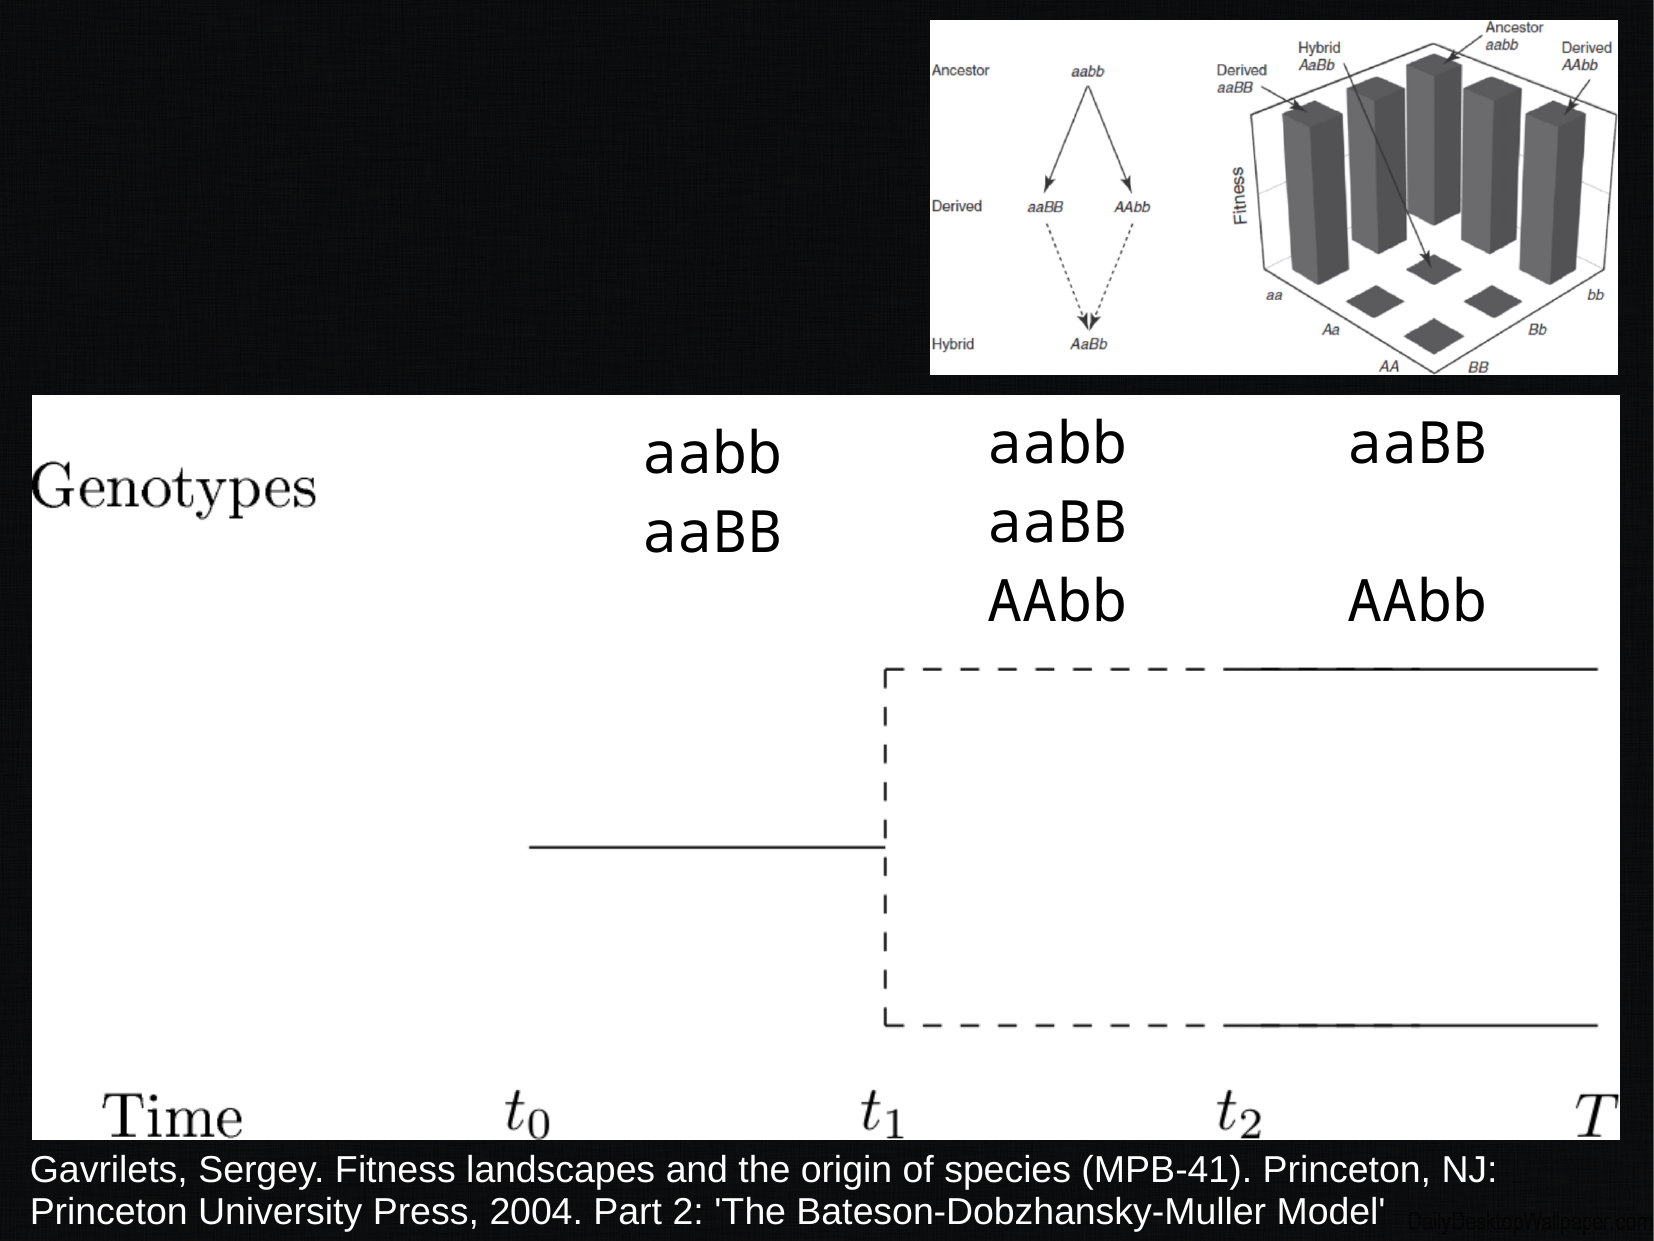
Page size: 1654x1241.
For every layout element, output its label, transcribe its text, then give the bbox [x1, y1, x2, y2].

text_box aaBB AAbb [1320, 395, 1516, 645]
text_box aabb aaBB [615, 395, 811, 585]
picture [0, 0, 1654, 1241]
text_box Gavrilets, Sergey. Fitness landscapes and the origin of species (MPB-41). Princeton, NJ: Princeton University Press, 2004. Part 2: 'The Bateson-Dobzhansky-Muller Model' [15, 1141, 1636, 1241]
text_box aabb aaBB AAbb [960, 395, 1156, 645]
